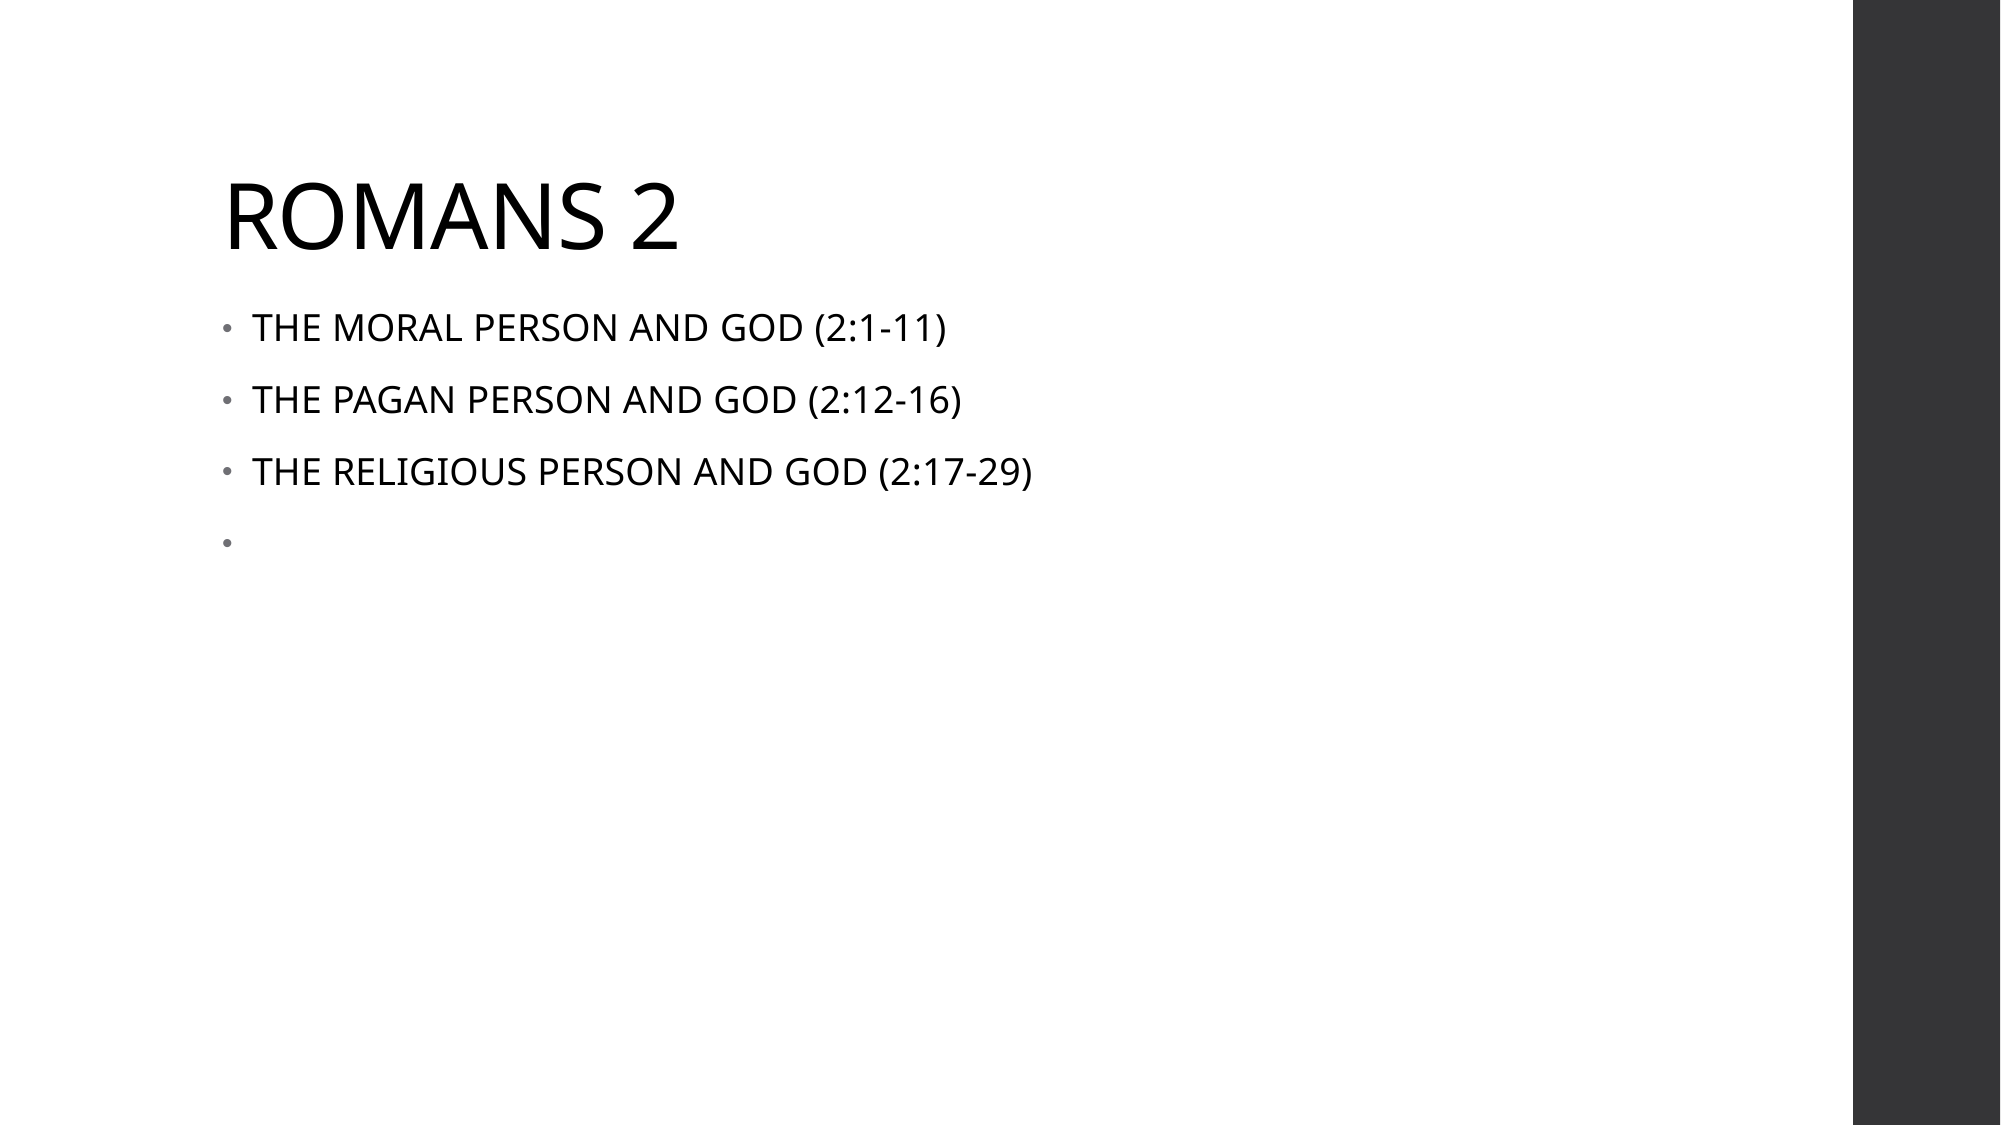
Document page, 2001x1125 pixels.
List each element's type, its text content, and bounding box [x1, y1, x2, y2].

title ROMANS 2 [206, 60, 1797, 278]
list THE MORAL PERSON AND GOD (2:1-11) THE PAGAN PERSON AND GOD (2:12-16) THE RELIGIOUS PERSON AND GOD (2:17-29) [206, 299, 1617, 1014]
